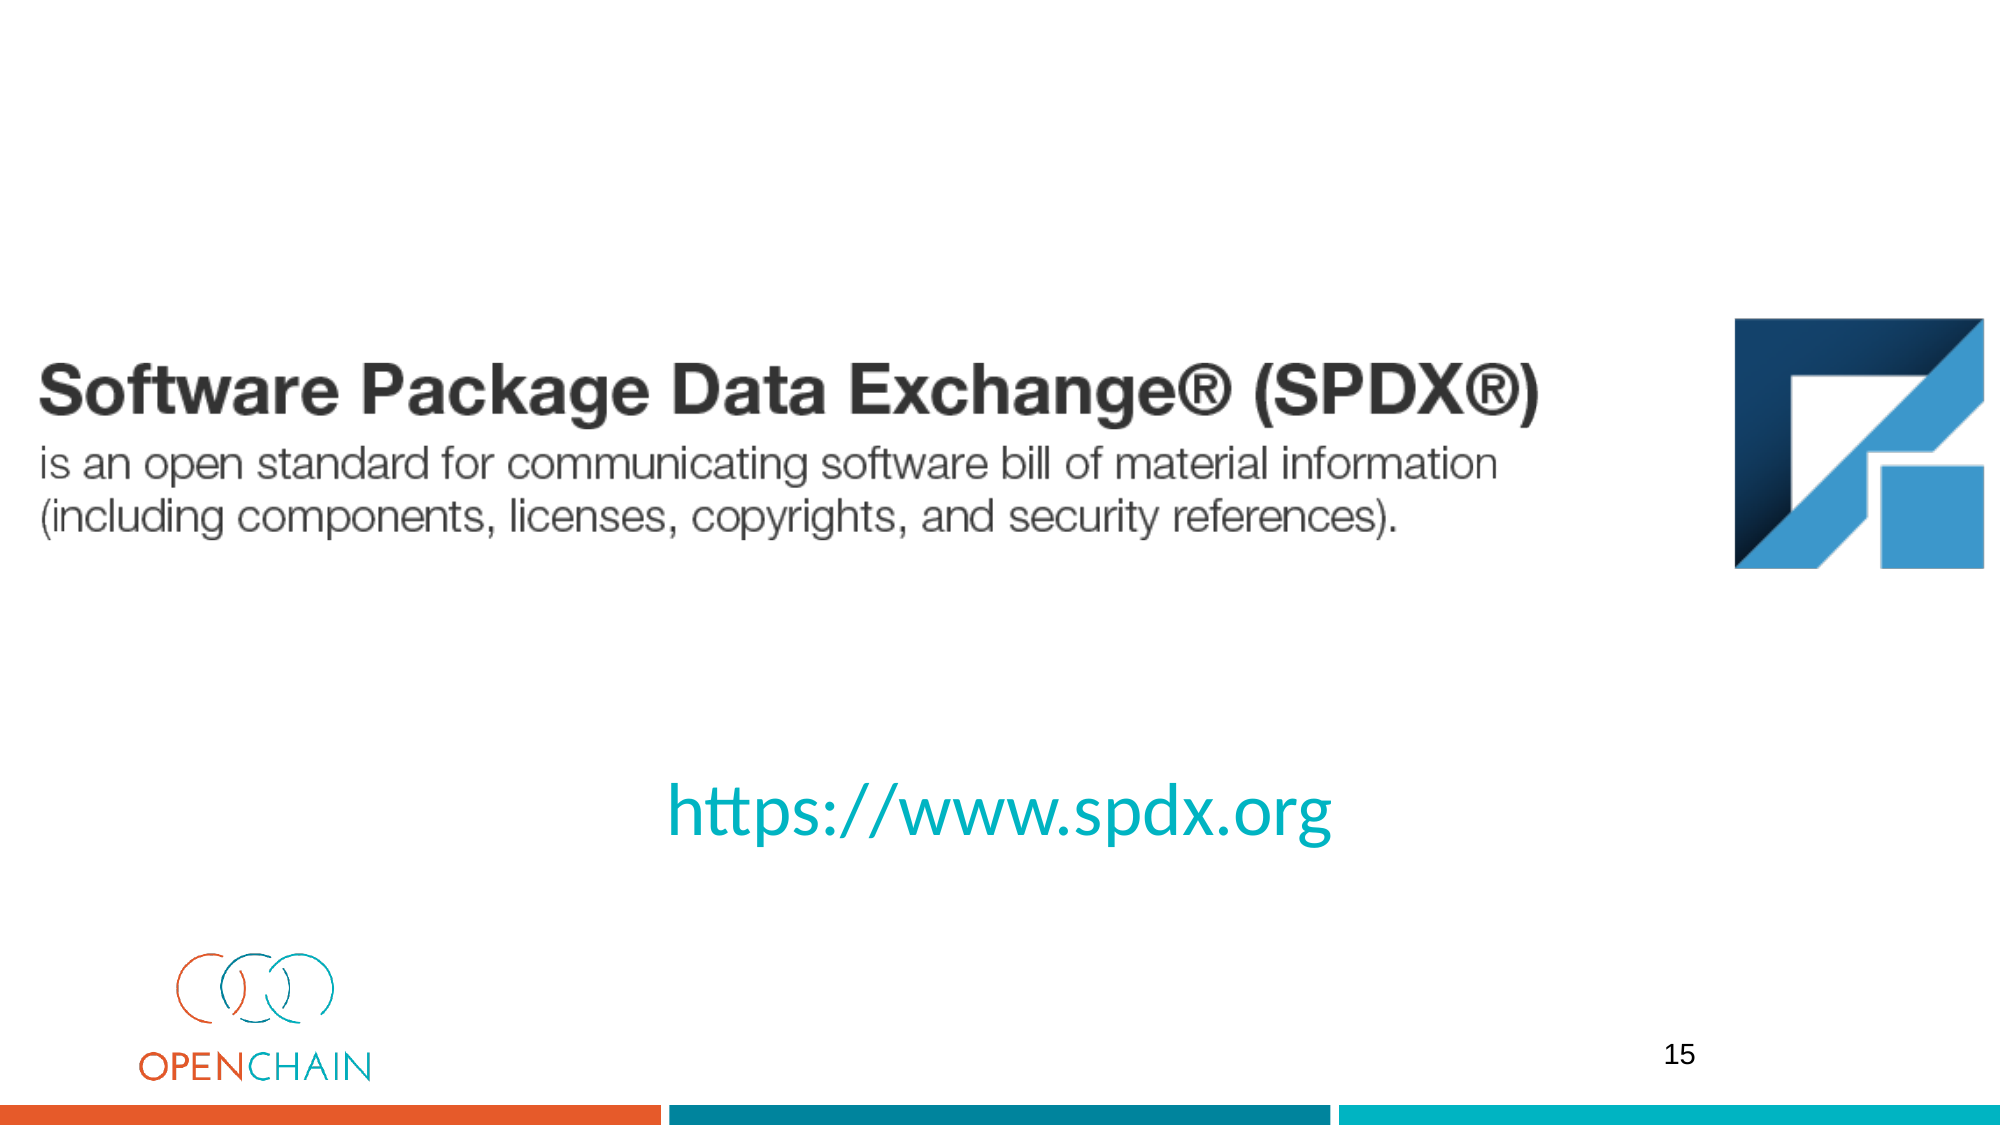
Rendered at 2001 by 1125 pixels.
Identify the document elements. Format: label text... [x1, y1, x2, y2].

title https://www.spdx.org [137, 702, 1863, 921]
picture [137, 951, 372, 1082]
slide_number <number> [1648, 1022, 1863, 1083]
picture [0, 312, 2000, 576]
